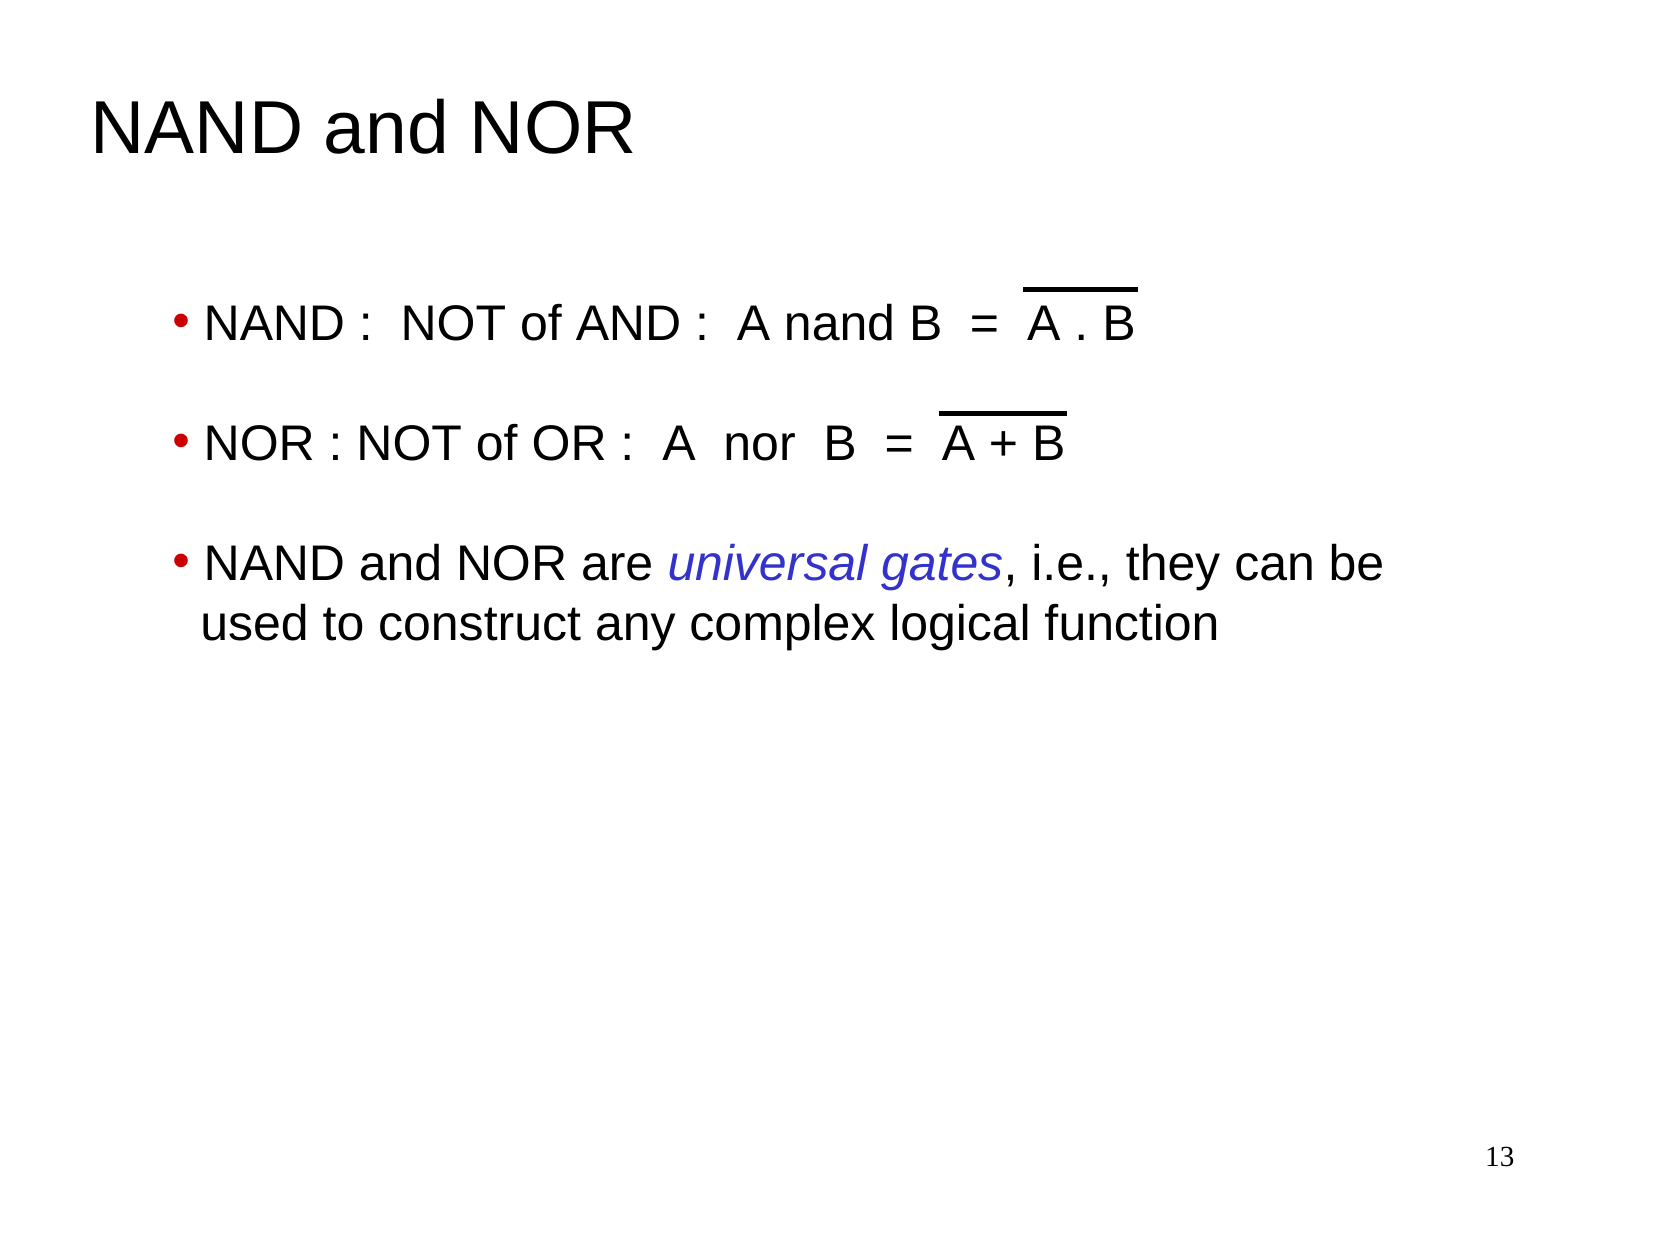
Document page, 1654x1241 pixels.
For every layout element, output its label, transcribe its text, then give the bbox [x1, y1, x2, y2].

text_box <number> [1184, 1129, 1530, 1213]
text_box NAND and NOR [75, 71, 652, 177]
text_box NAND : NOT of AND : A nand B = A . B NOR : NOT of OR : A nor B = A + B NAND and NOR are universal gates, i.e., they can be used to construct any complex logical function [157, 282, 1400, 659]
